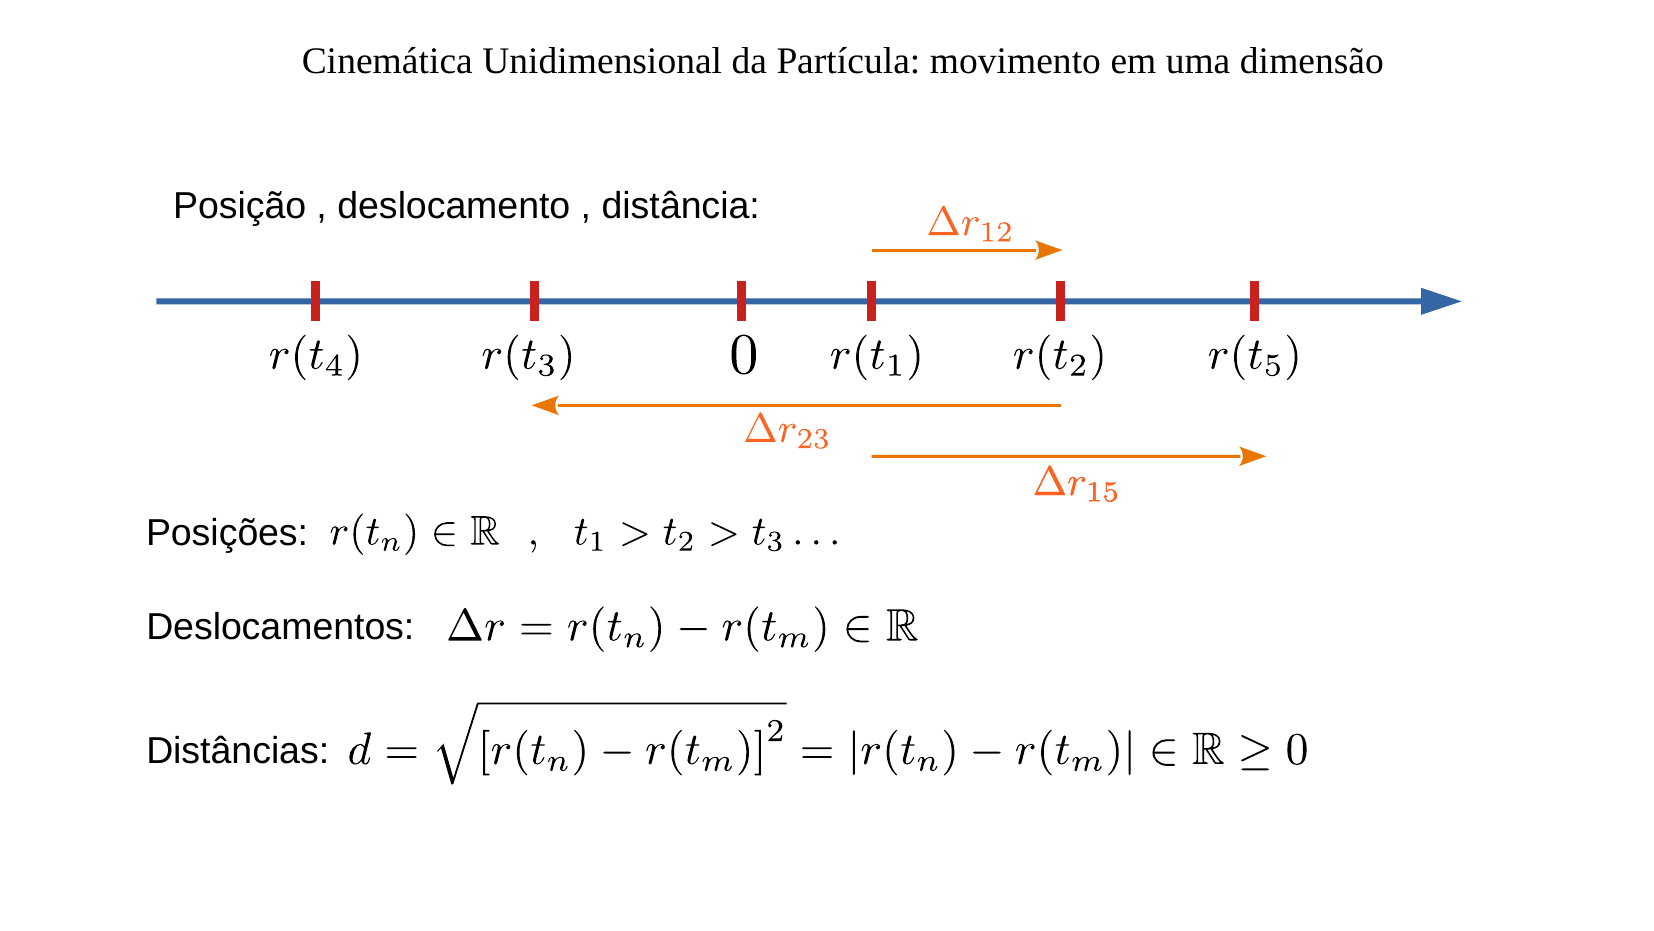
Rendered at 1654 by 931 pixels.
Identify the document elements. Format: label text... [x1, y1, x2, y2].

picture [741, 410, 830, 451]
picture [327, 511, 839, 557]
text_box Deslocamentos: [131, 598, 440, 656]
picture [1012, 334, 1103, 381]
picture [481, 334, 572, 381]
picture [924, 204, 1013, 244]
text_box Posição , deslocamento , distância: [158, 176, 1291, 268]
text_box Distâncias: [131, 722, 345, 780]
picture [1031, 463, 1119, 504]
text_box Cinemática Unidimensional da Partícula: movimento em uma dimensão [287, 11, 1401, 89]
text_box Posições: [131, 503, 334, 561]
picture [1207, 334, 1298, 381]
picture [829, 334, 920, 381]
picture [345, 700, 1309, 787]
picture [268, 334, 359, 381]
picture [446, 606, 918, 652]
picture [729, 334, 756, 375]
